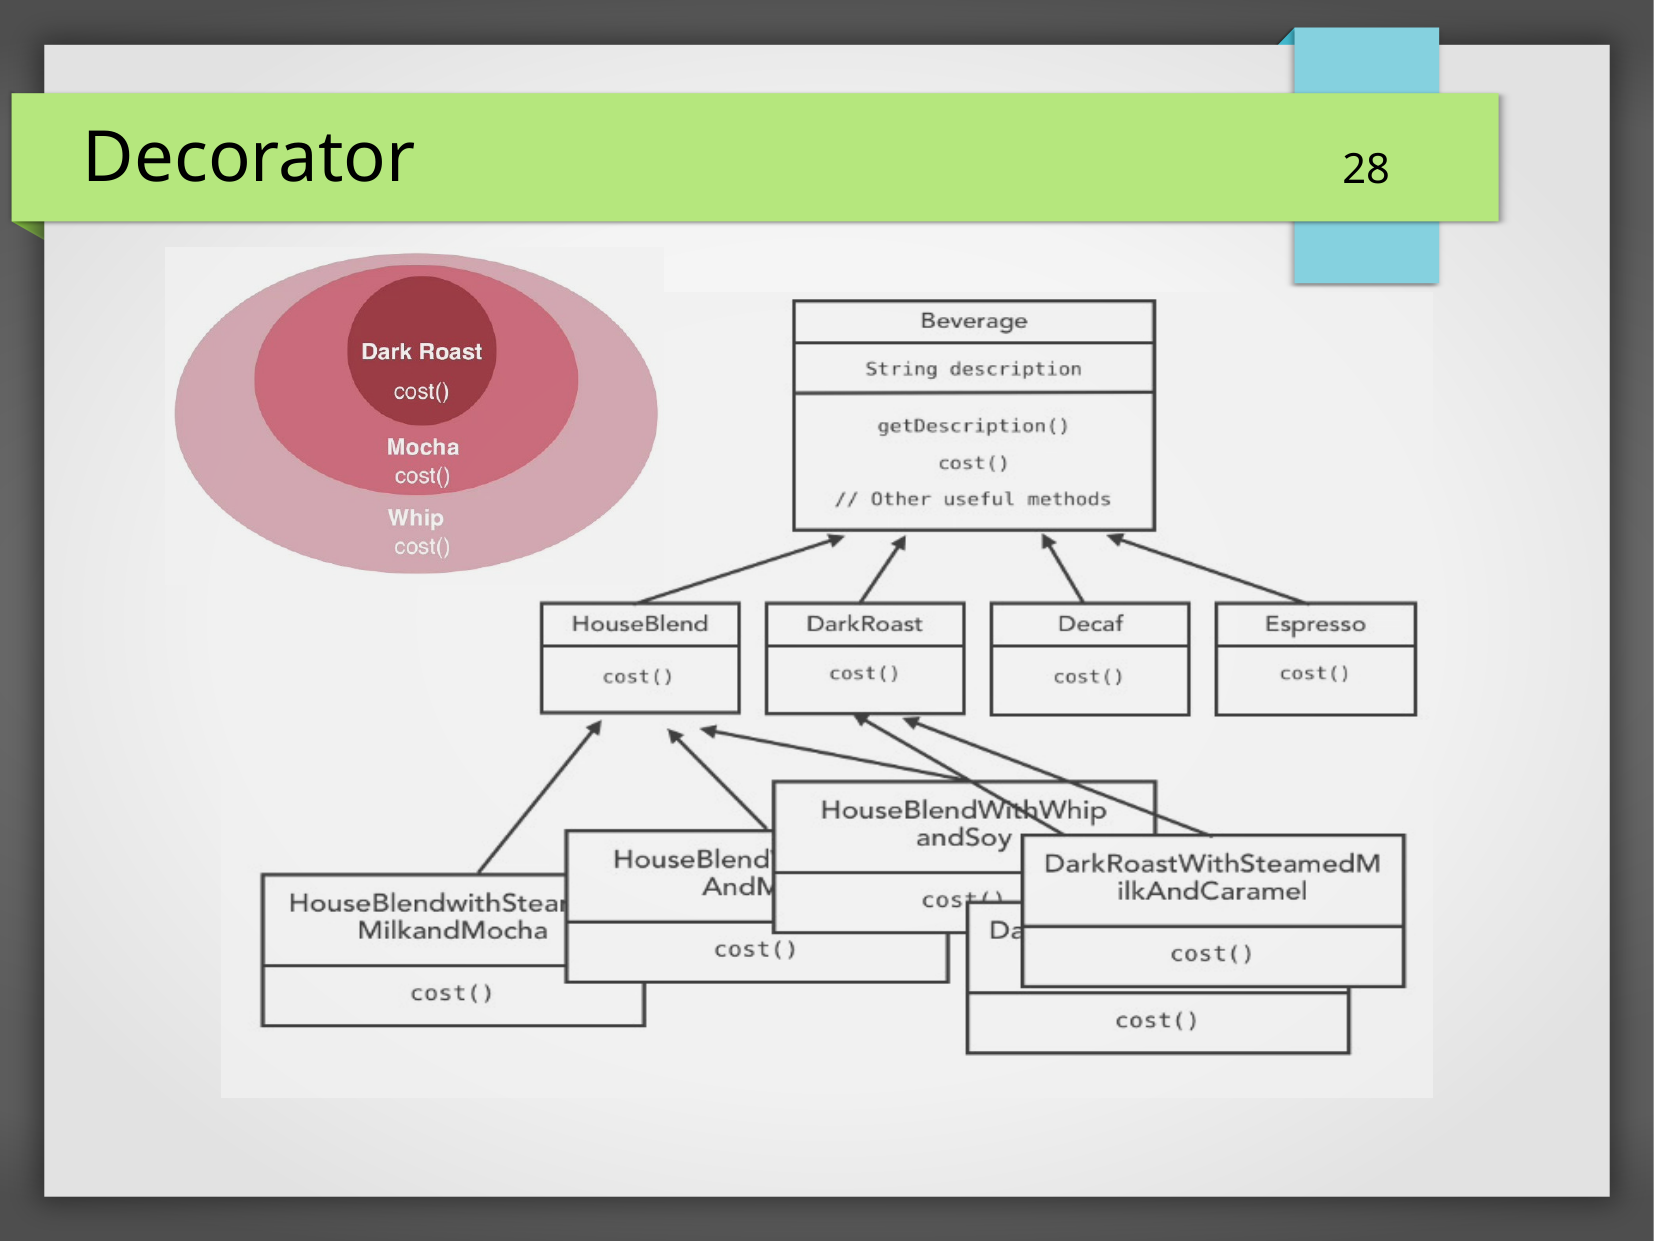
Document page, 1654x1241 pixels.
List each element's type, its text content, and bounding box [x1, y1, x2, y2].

text_box <number> [1254, 131, 1479, 207]
picture [0, 0, 1654, 1241]
title Decorator [82, 94, 1264, 213]
